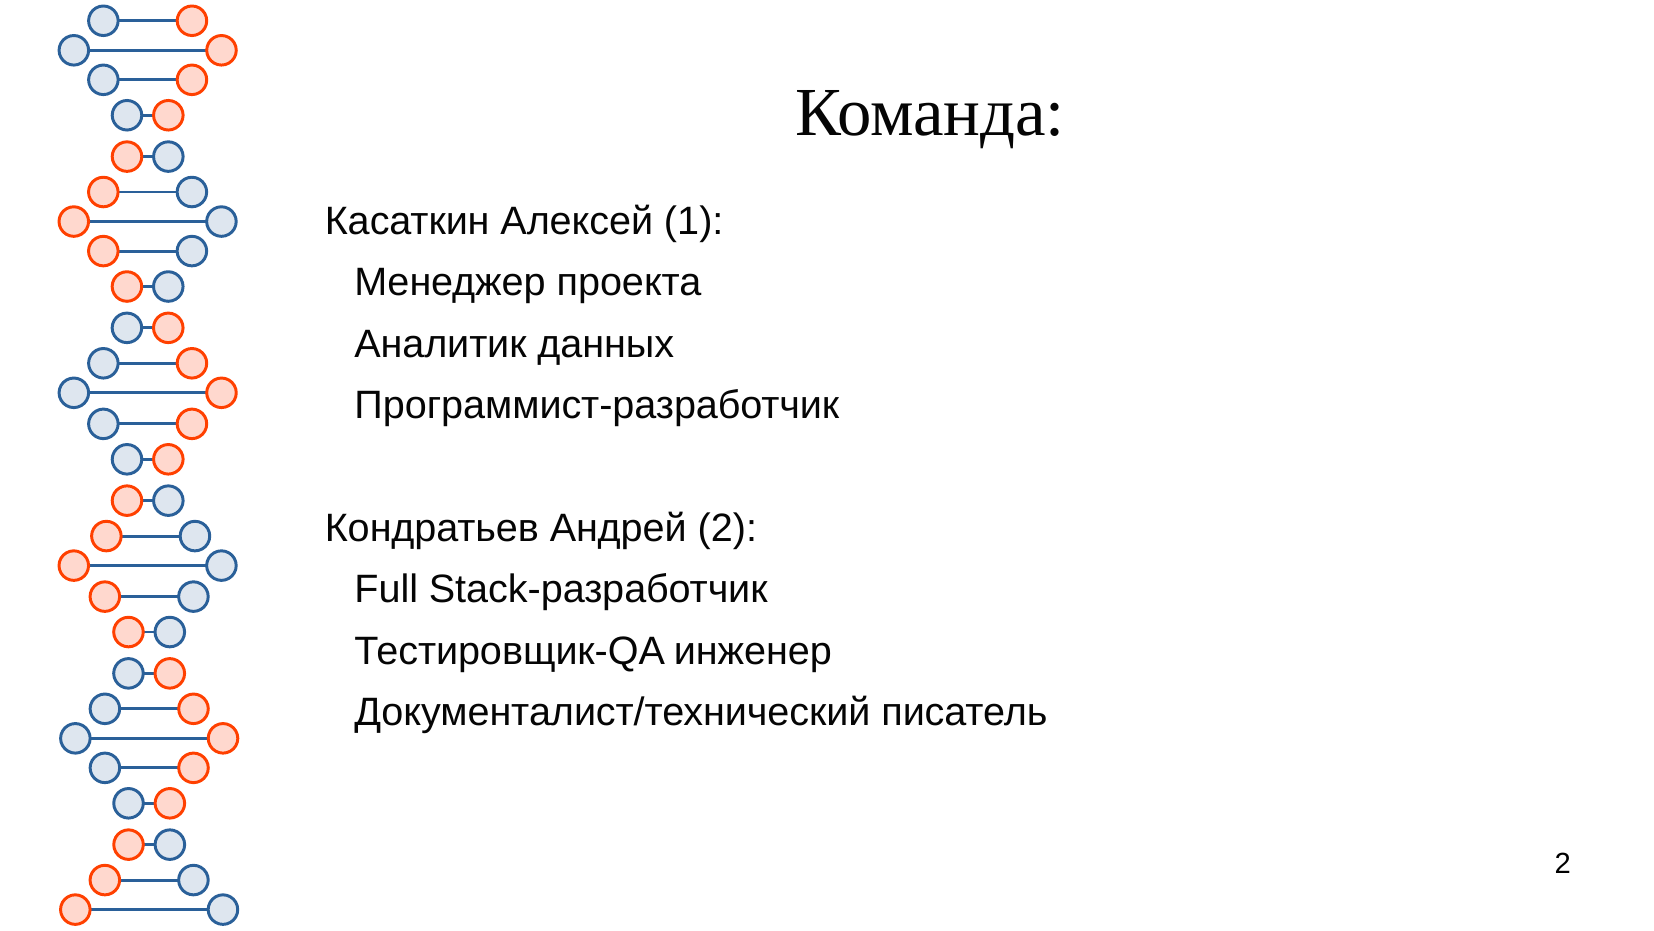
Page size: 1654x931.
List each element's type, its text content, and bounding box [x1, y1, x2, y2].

title Команда: [265, 35, 1595, 189]
list Касаткин Алексей (1): Менеджер проекта Аналитик данных Программист-разработчик Кондратьев Андрей (2): Full Stack-разработчик Тестировщик-QA инженер Документалист/технический писатель [324, 198, 1270, 739]
